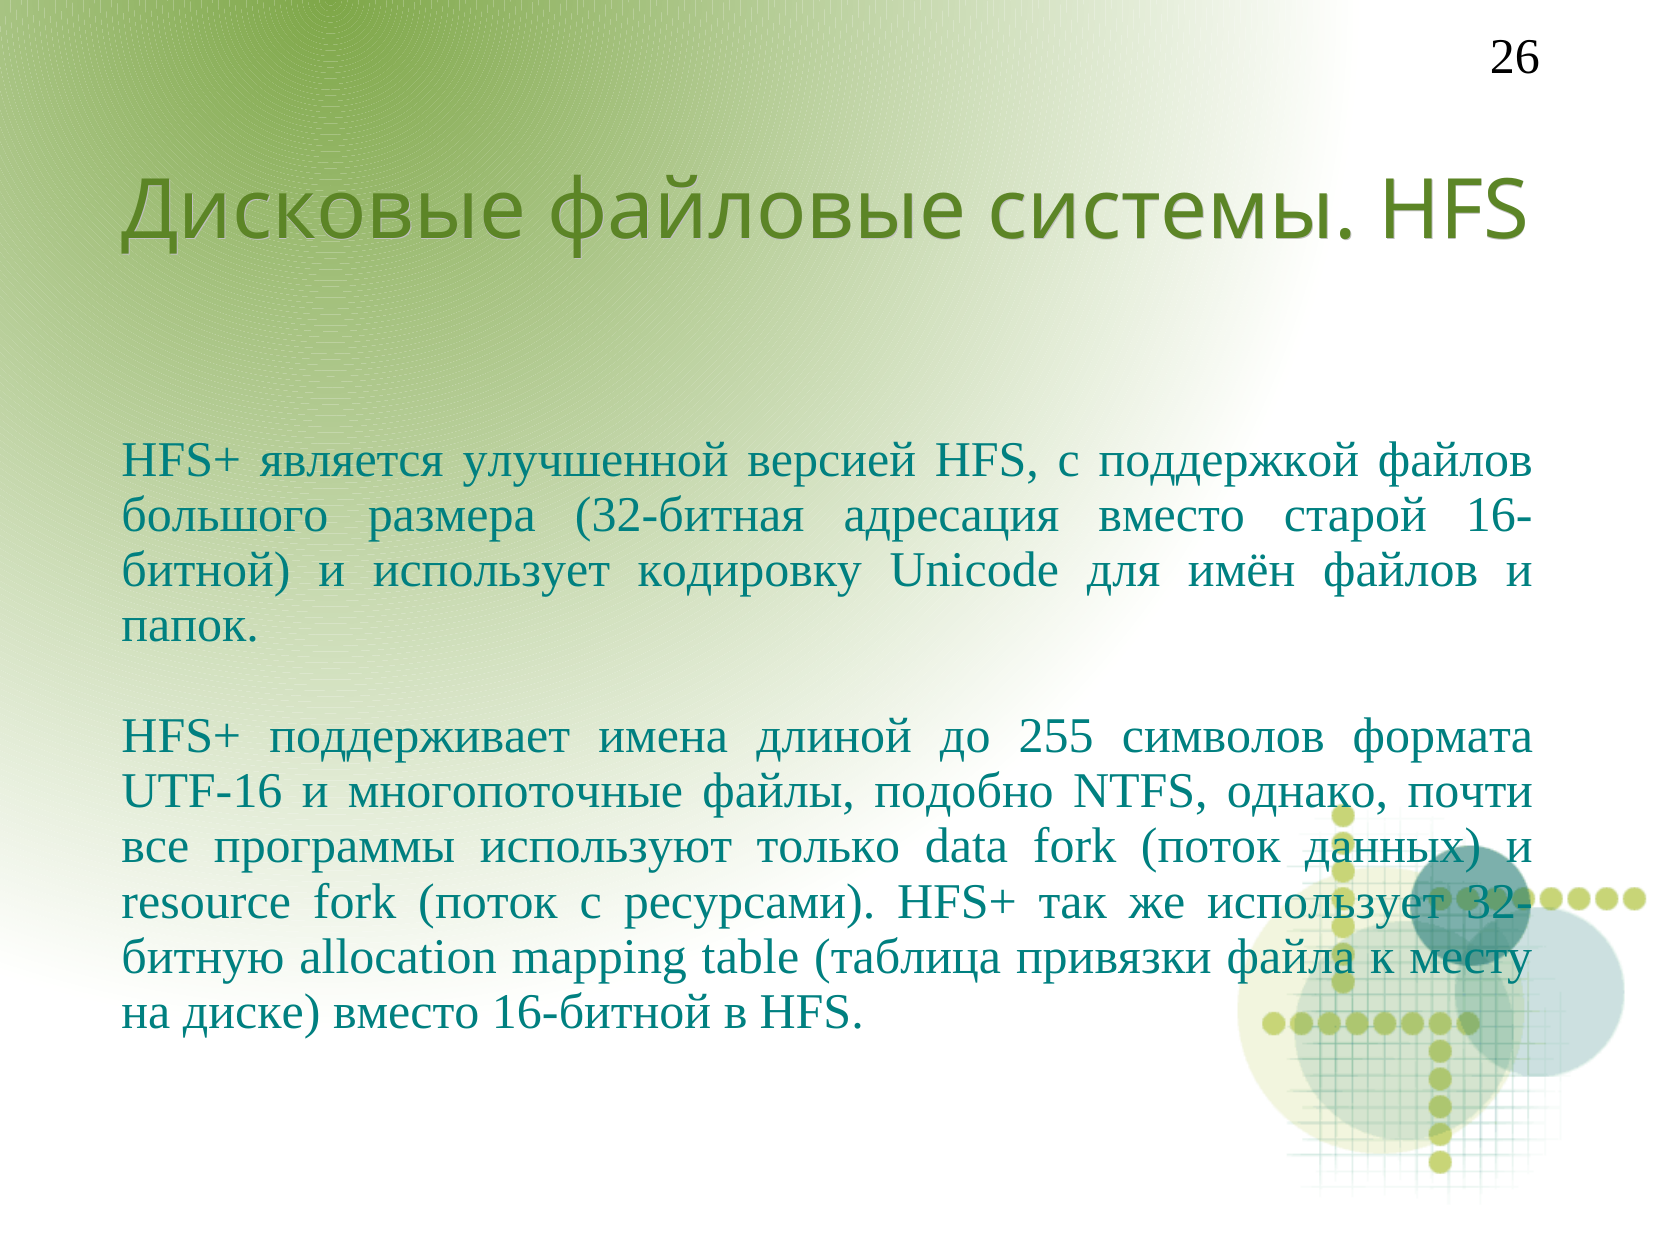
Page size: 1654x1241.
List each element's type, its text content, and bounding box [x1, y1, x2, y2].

text_box <номер> [1500, 29, 1654, 89]
subtitle HFS+ является улучшенной версией HFS, с поддержкой файлов большого размера (32-битная адресация вместо старой 16-битной) и использует кодировку Unicode для имён файлов и папок. HFS+ поддерживает имена длиной до 255 символов формата UTF-16 и многопоточные файлы, подобно NTFS, однако, почти все программы используют только data fork (поток данных) и resource fork (поток с ресурсами). HFS+ так же использует 32-битную allocation mapping table (таблица привязки файла к месту на диске) вместо 16-битной в HFS. [121, 344, 1534, 1127]
picture [1224, 792, 1654, 1211]
title Дисковые файловые системы. HFS [121, 102, 1534, 311]
